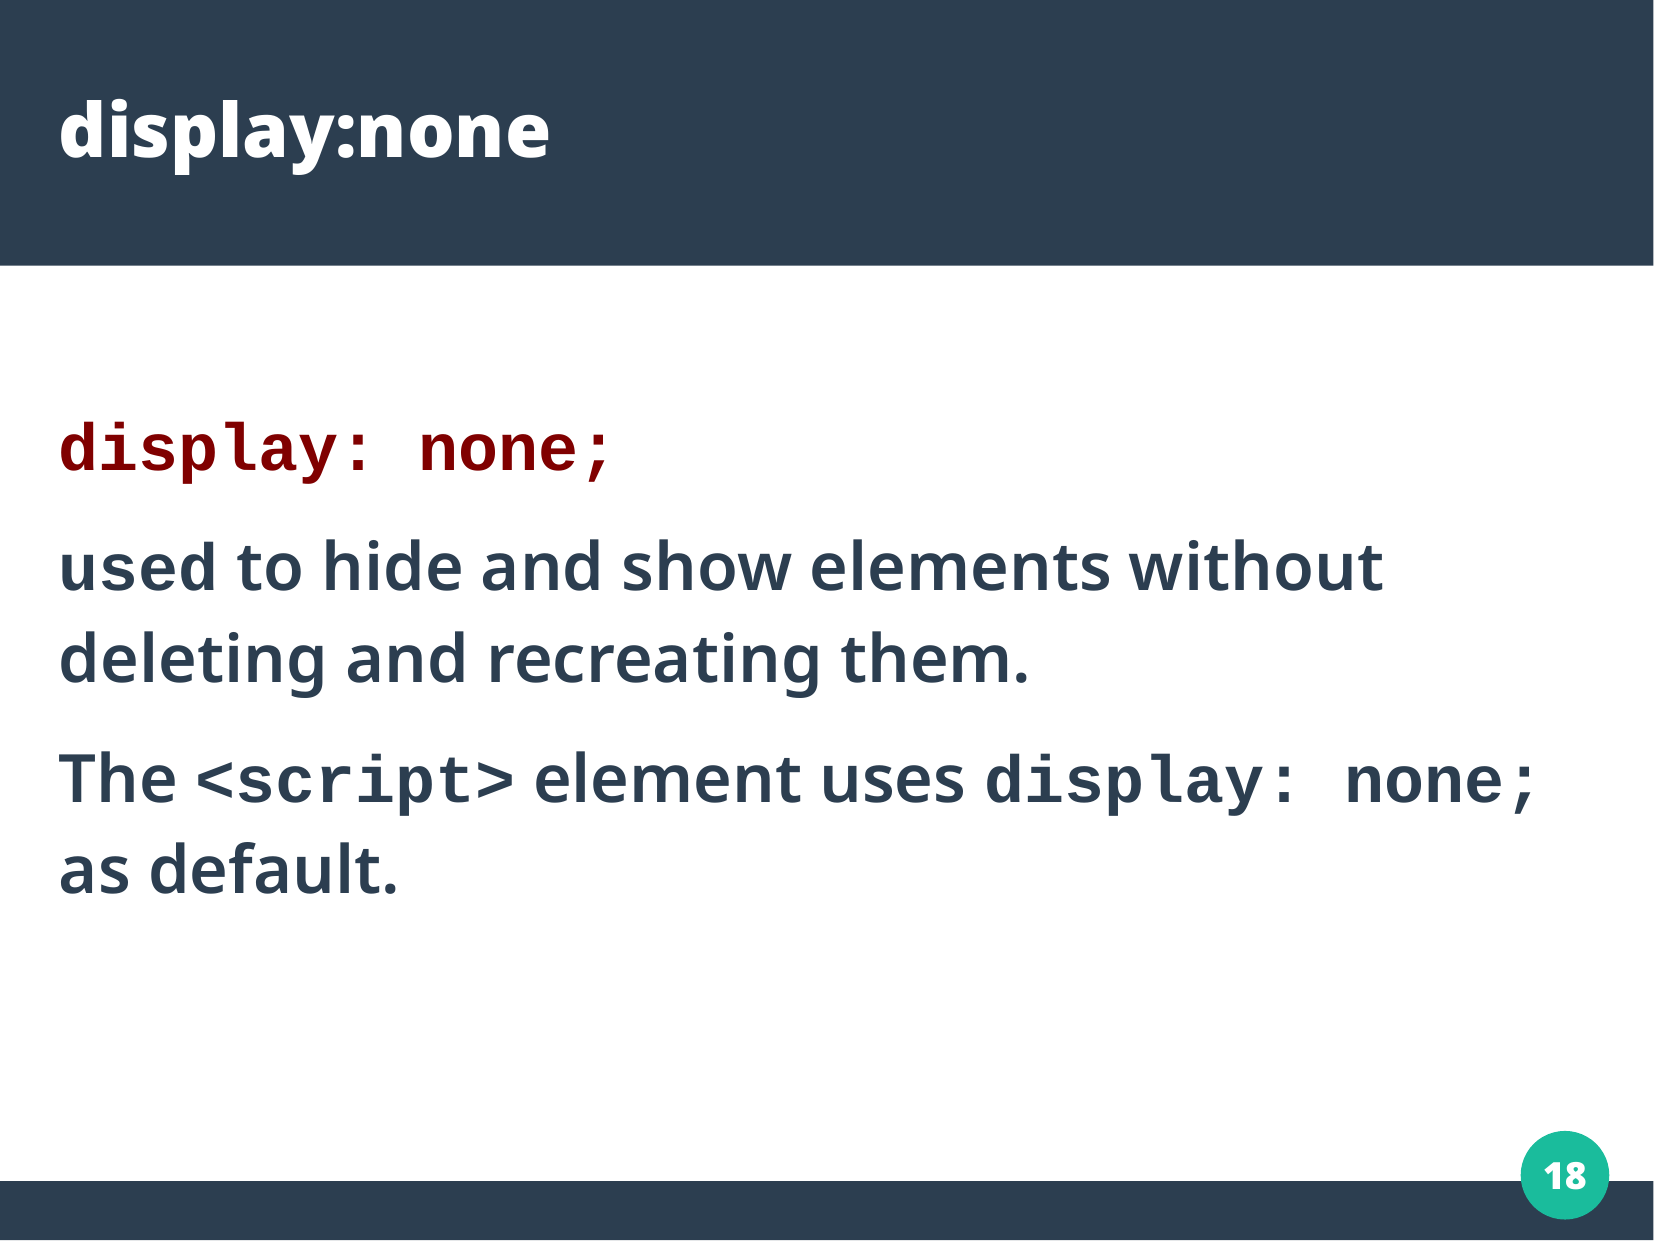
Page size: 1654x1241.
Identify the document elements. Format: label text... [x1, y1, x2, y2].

title display:none [59, 49, 1595, 207]
list display: none; used to hide and show elements without deleting and recreating them. The <script> element uses display: none; as default. [59, 324, 1595, 1152]
